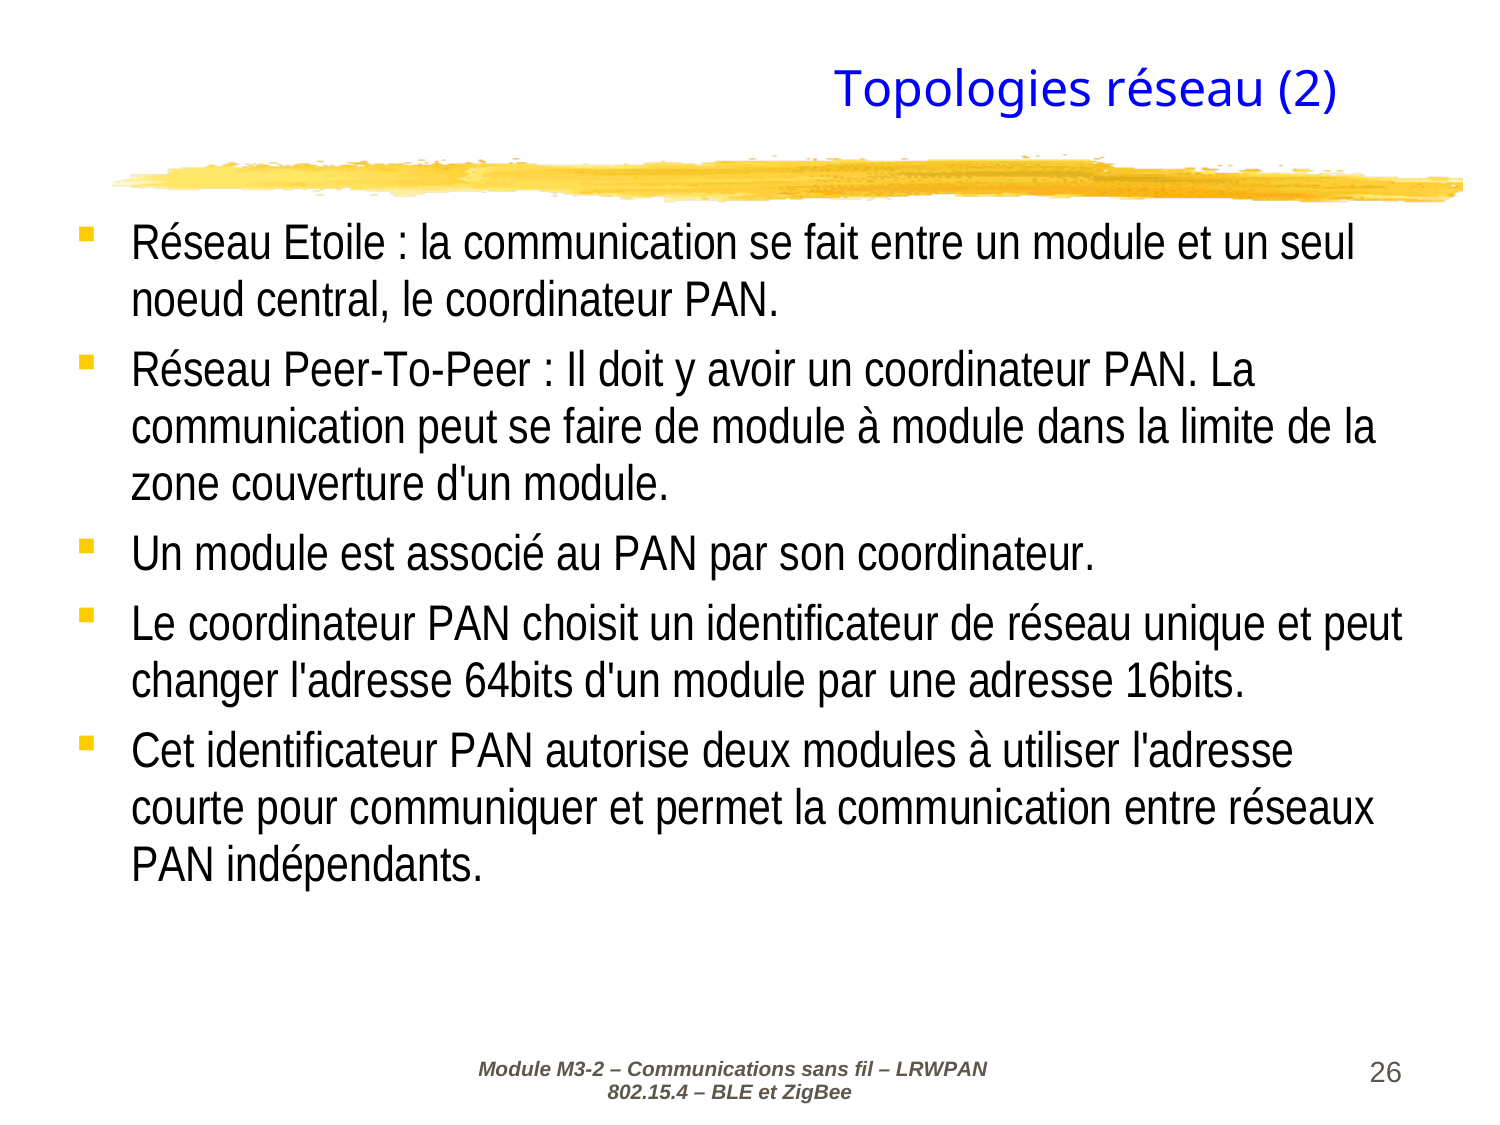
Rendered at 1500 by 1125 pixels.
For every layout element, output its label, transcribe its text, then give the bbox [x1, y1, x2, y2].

picture [112, 149, 1463, 213]
title Topologies réseau (2) [62, 37, 1338, 138]
list Réseau Etoile : la communication se fait entre un module et un seul noeud central, le coordinateur PAN. Réseau Peer-To-Peer : Il doit y avoir un coordinateur PAN. La communication peut se faire de module à module dans la limite de la zone couverture d'un module. Un module est associé au PAN par son coordinateur. Le coordinateur PAN choisit un identificateur de réseau unique et peut changer l'adresse 64bits d'un module par une adresse 16bits. Cet identificateur PAN autorise deux modules à utiliser l'adresse courte pour communiquer et permet la communication entre réseaux PAN indépendants. [74, 212, 1417, 898]
